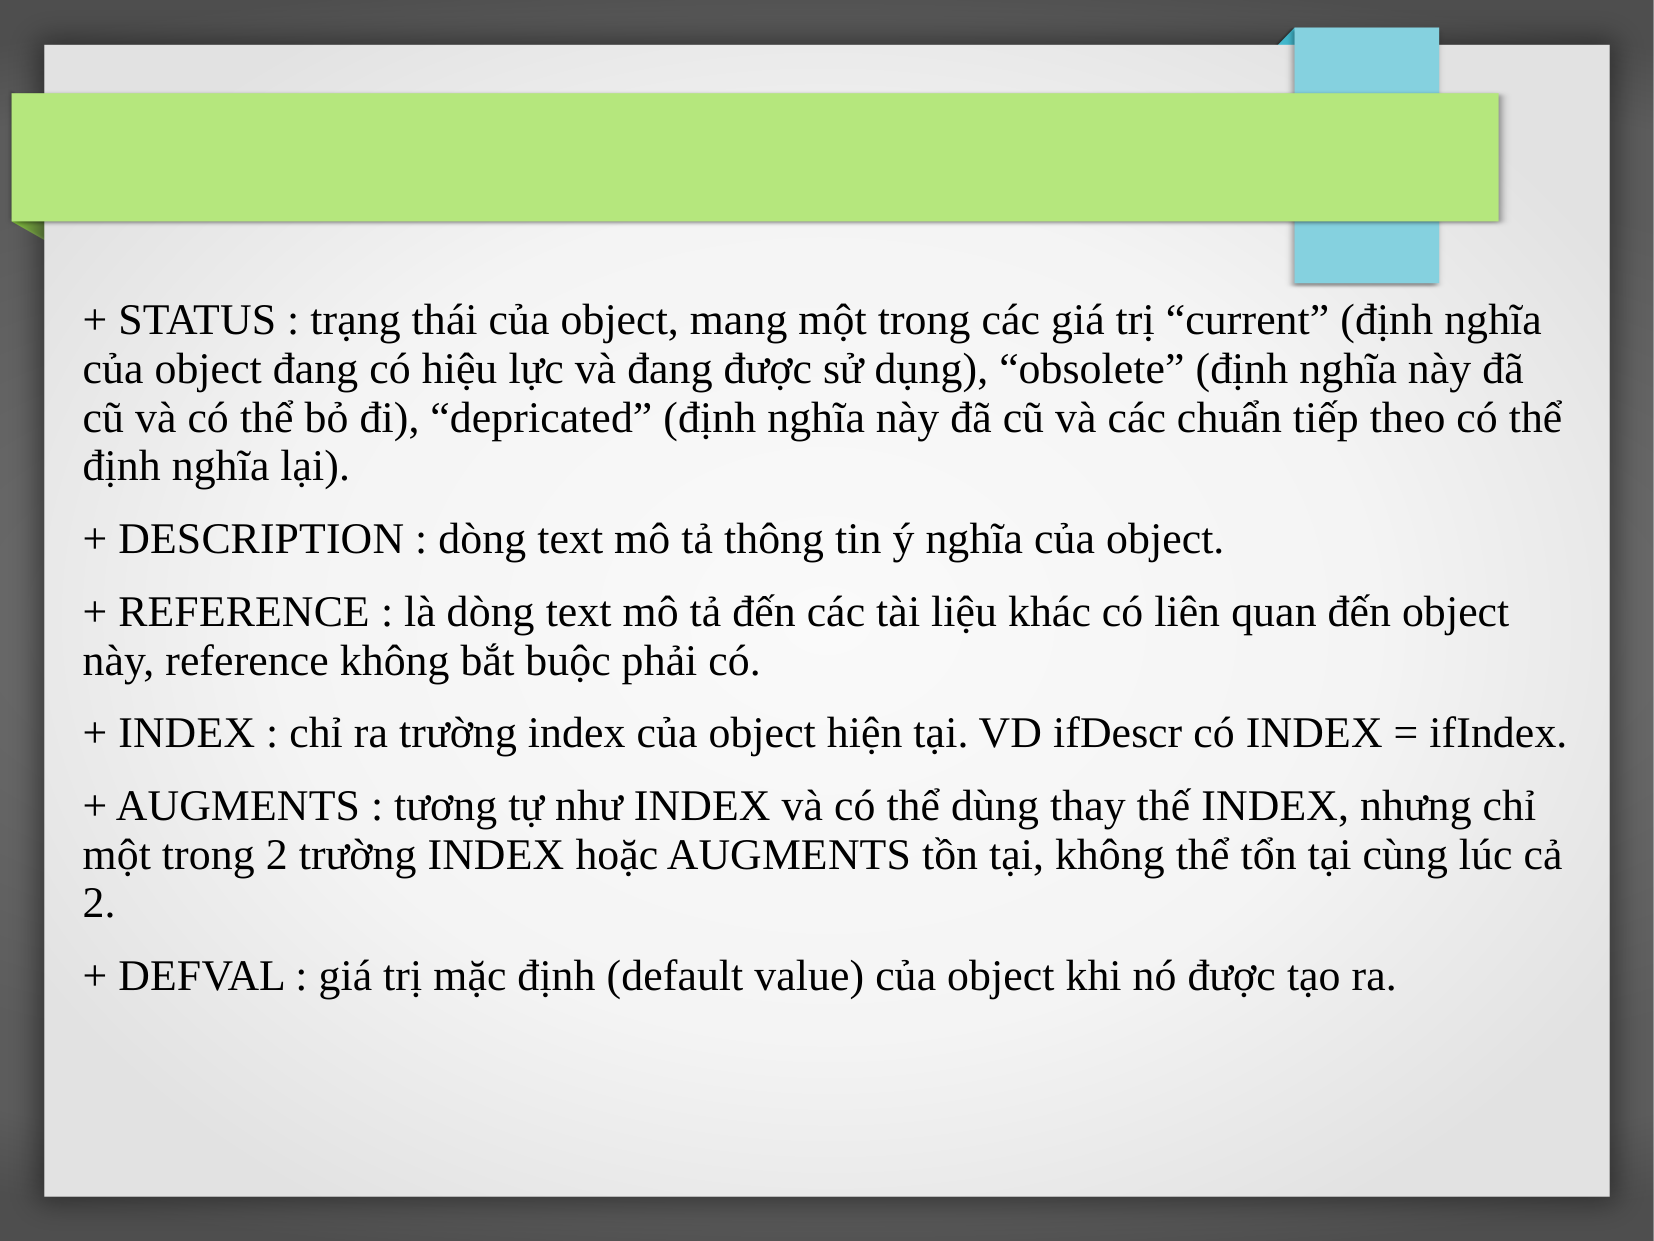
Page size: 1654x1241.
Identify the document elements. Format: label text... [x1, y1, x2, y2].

picture [0, 0, 1654, 1241]
list + STATUS : trạng thái của object, mang một trong các giá trị “current” (định nghĩa của object đang có hiệu lực và đang được sử dụng), “obsolete” (định nghĩa này đã cũ và có thể bỏ đi), “depricated” (định nghĩa này đã cũ và các chuẩn tiếp theo có thể định nghĩa lại). + DESCRIPTION : dòng text mô tả thông tin ý nghĩa của object. + REFERENCE : là dòng text mô tả đến các tài liệu khác có liên quan đến object này, reference không bắt buộc phải có. + INDEX : chỉ ra trường index của object hiện tại. VD ifDescr có INDEX = ifIndex. + AUGMENTS : tương tự như INDEX và có thể dùng thay thế INDEX, nhưng chỉ một trong 2 trường INDEX hoặc AUGMENTS tồn tại, không thể tổn tại cùng lúc cả 2. + DEFVAL : giá trị mặc định (default value) của object khi nó được tạo ra. [82, 295, 1571, 1015]
